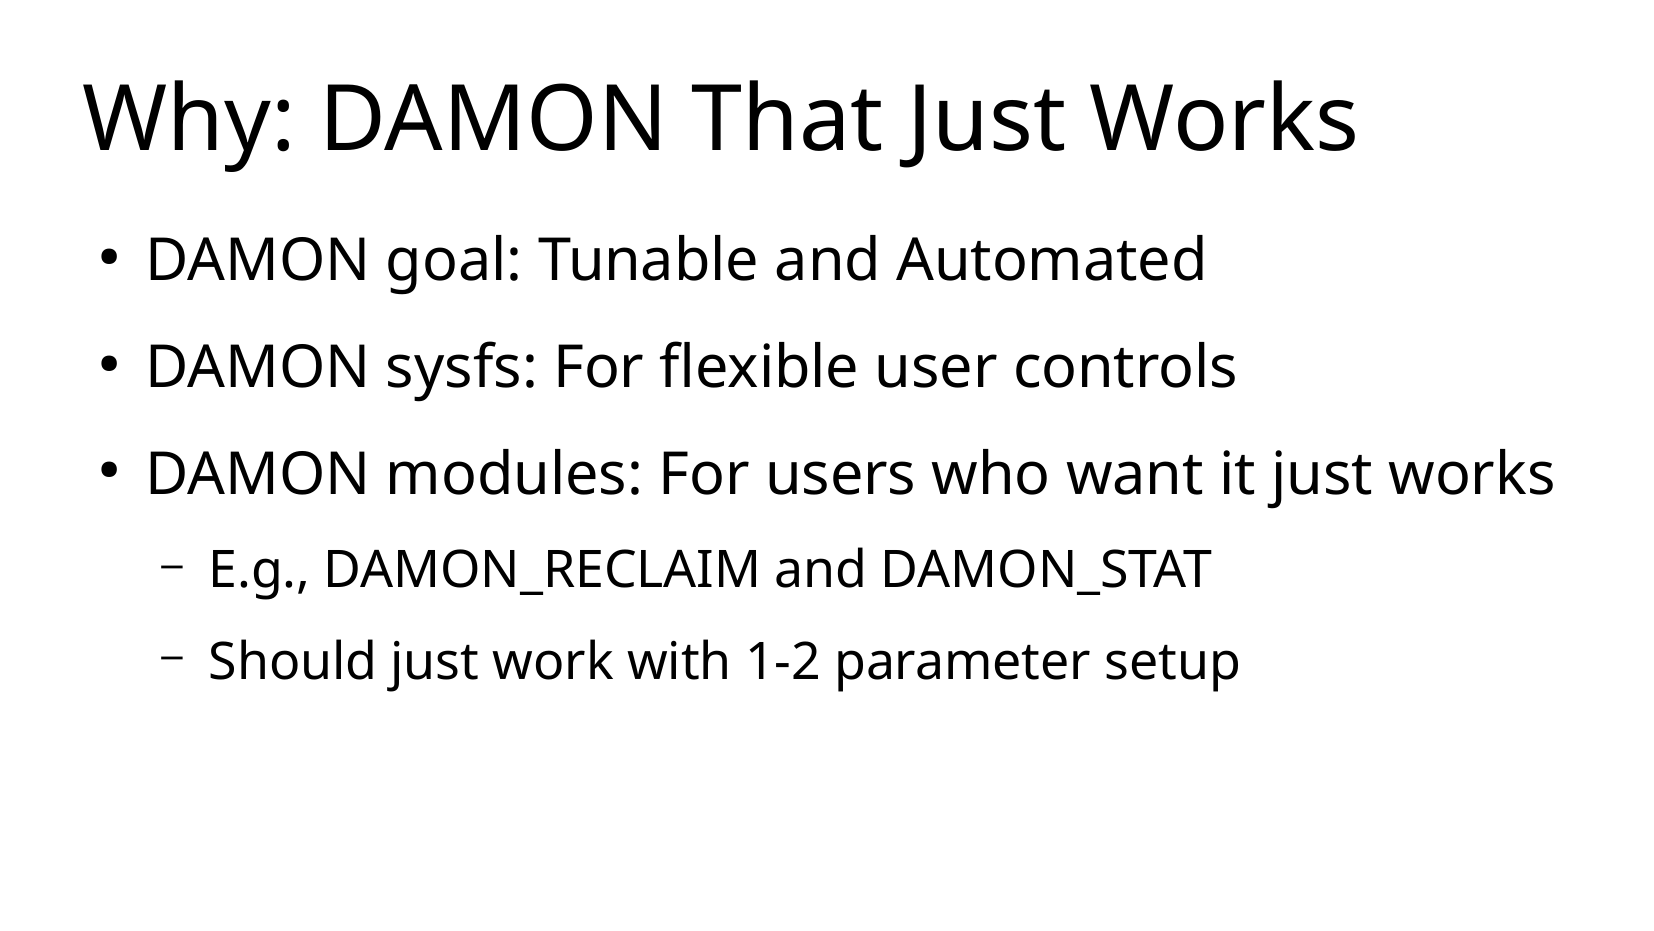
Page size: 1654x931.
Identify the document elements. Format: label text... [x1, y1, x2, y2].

list DAMON goal: Tunable and Automated DAMON sysfs: For flexible user controls DAMON modules: For users who want it just works E.g., DAMON_RECLAIM and DAMON_STAT Should just work with 1-2 parameter setup [82, 217, 1571, 758]
title Why: DAMON That Just Works [82, 37, 1571, 193]
